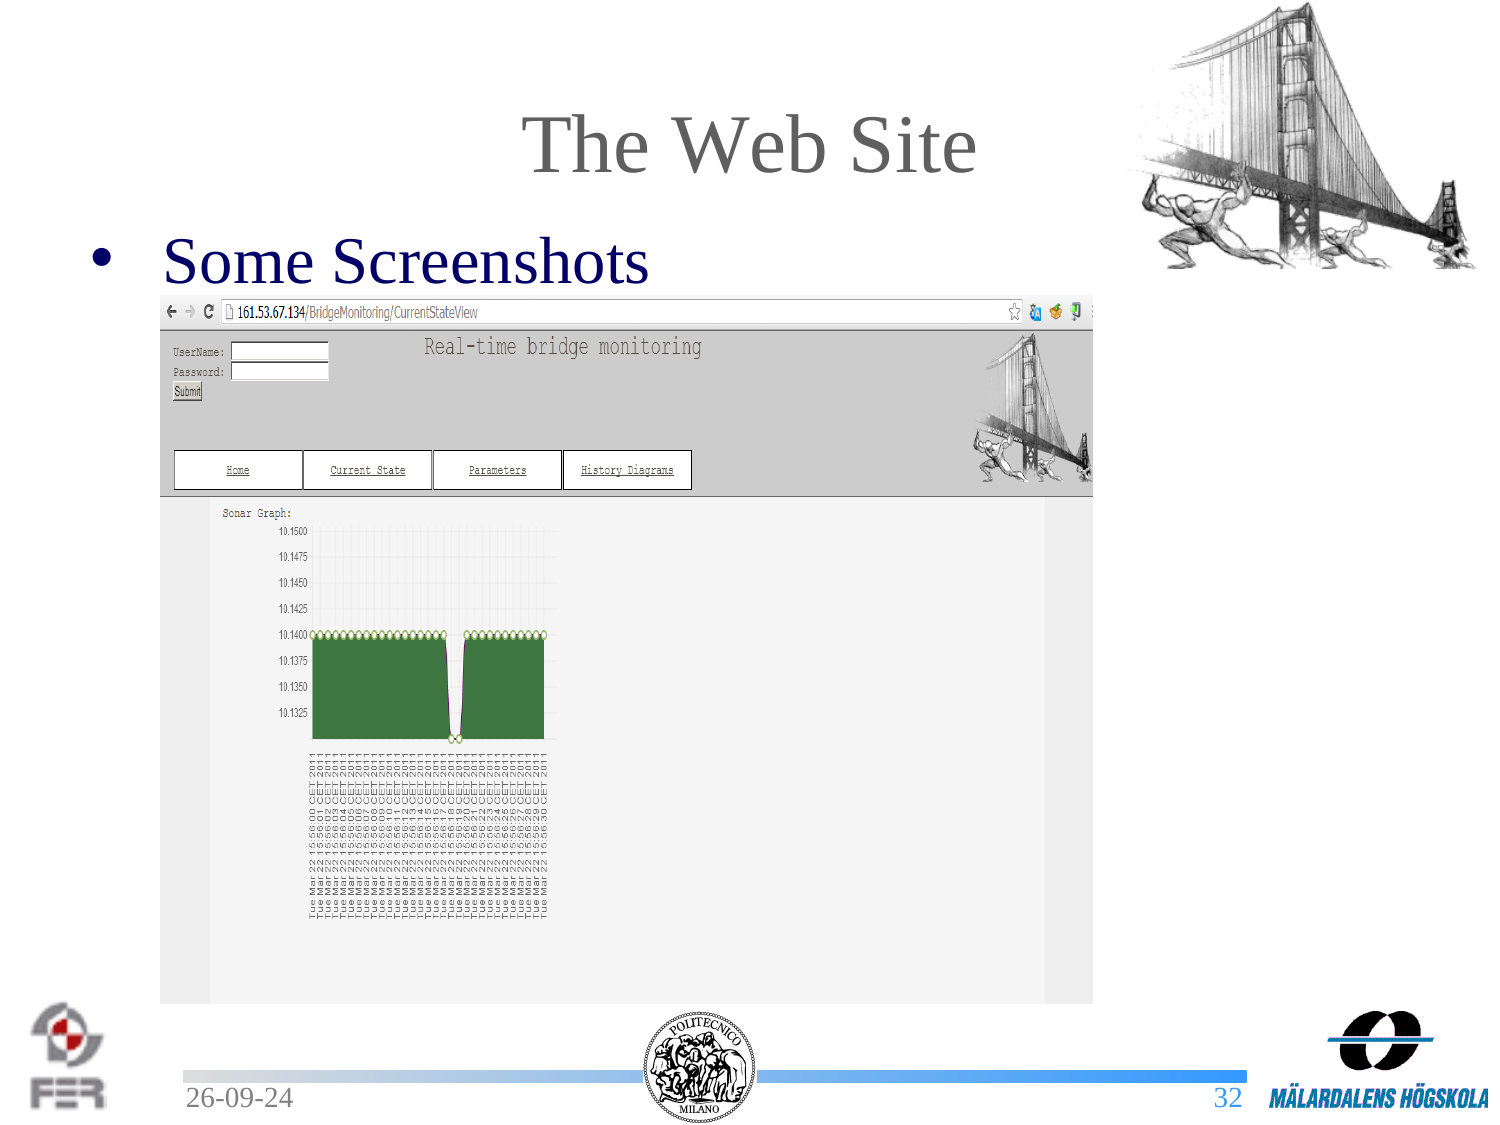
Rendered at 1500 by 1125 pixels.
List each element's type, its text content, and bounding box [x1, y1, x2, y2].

picture [1269, 1011, 1488, 1108]
text_box 13-12-02 [171, 1070, 396, 1114]
picture [160, 295, 1093, 1004]
text_box <numero> [1186, 1070, 1258, 1114]
picture [643, 1011, 757, 1123]
title The Web Site [75, 45, 1122, 209]
picture [1368, 1093, 1374, 1104]
picture [1454, 1091, 1459, 1108]
picture [1122, 0, 1477, 269]
picture [29, 987, 107, 1125]
picture [1435, 1096, 1441, 1104]
list Some Screenshots [75, 209, 1426, 952]
